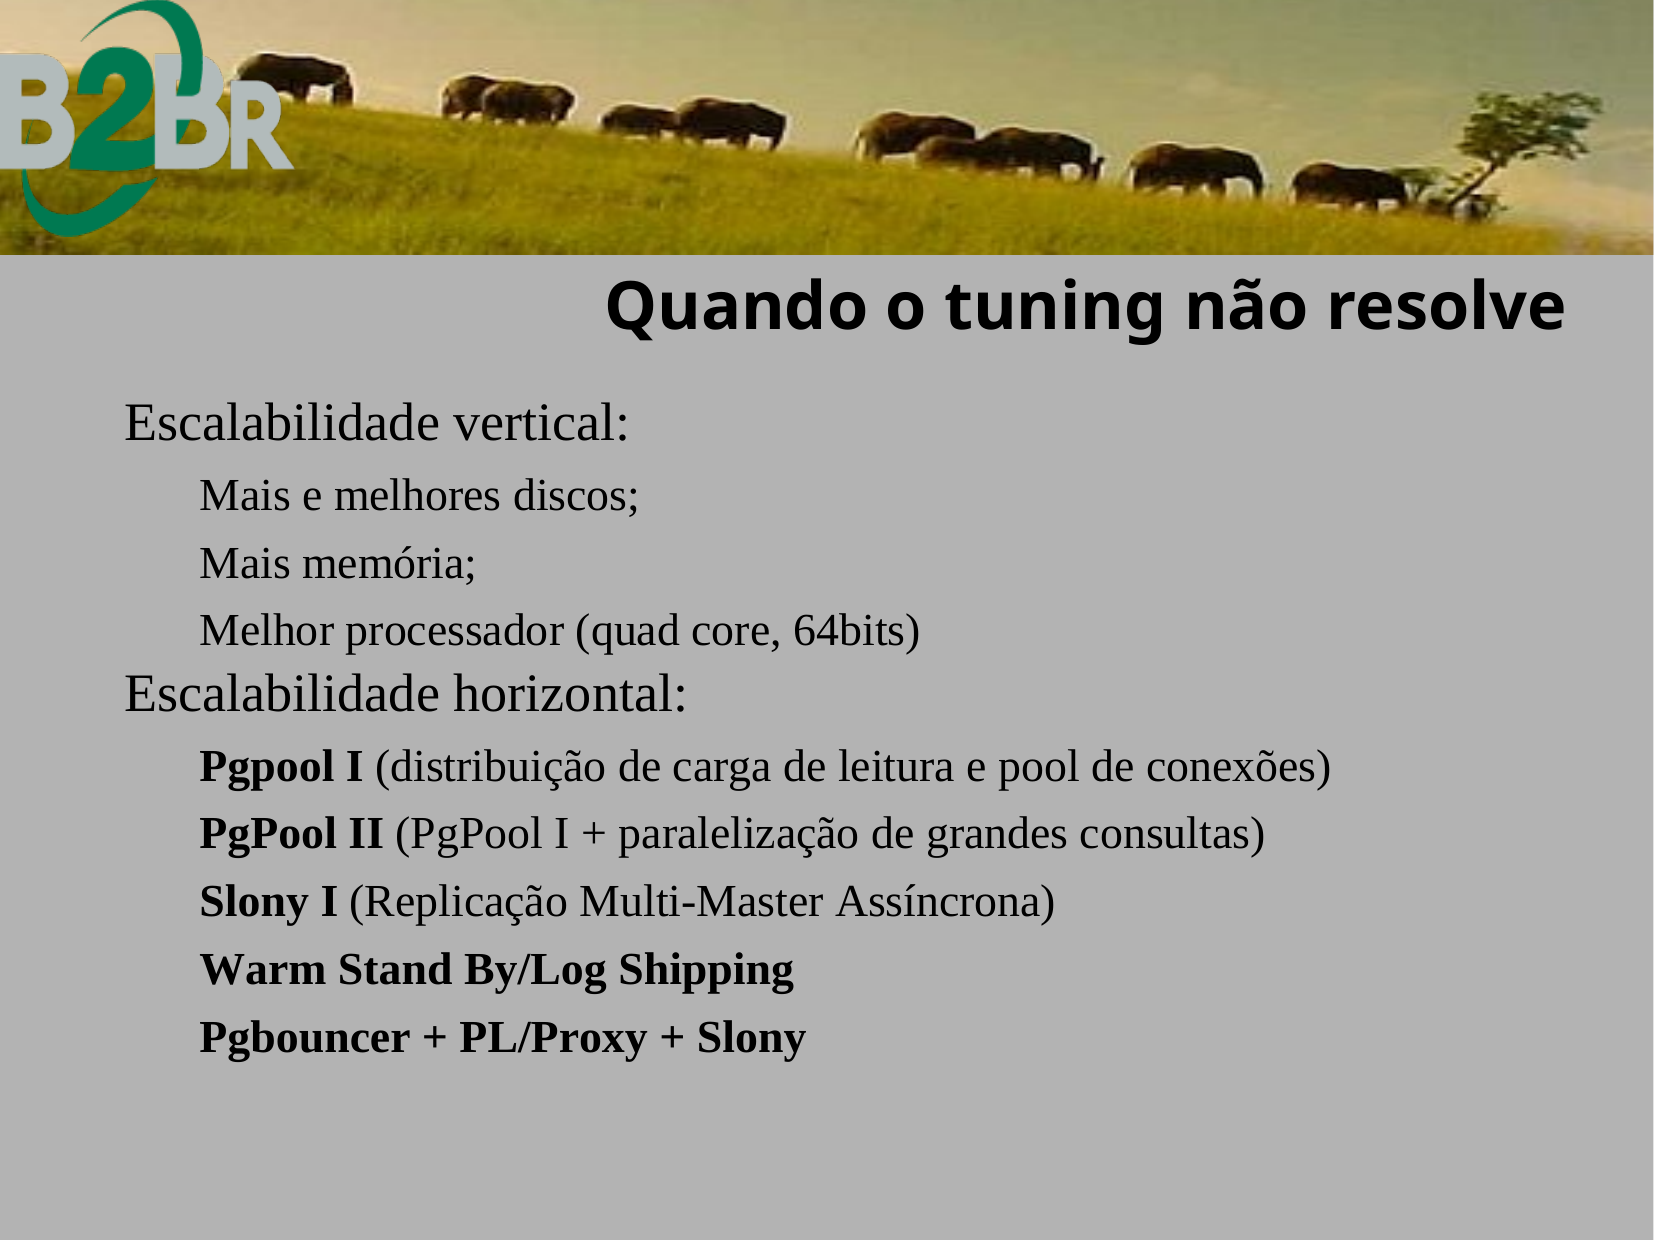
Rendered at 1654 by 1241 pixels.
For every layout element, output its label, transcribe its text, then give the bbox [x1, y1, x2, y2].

picture [0, 0, 1654, 255]
text_box Quando o tuning não resolve [325, 255, 1583, 363]
list Escalabilidade vertical: Mais e melhores discos; Mais memória; Melhor processador (quad core, 64bits) Escalabilidade horizontal: Pgpool I (distribuição de carga de leitura e pool de conexões) PgPool II (PgPool I + paralelização de grandes consultas) Slony I (Replicação Multi-Master Assíncrona) Warm Stand By/Log Shipping Pgbouncer + PL/Proxy + Slony [124, 389, 1595, 1128]
